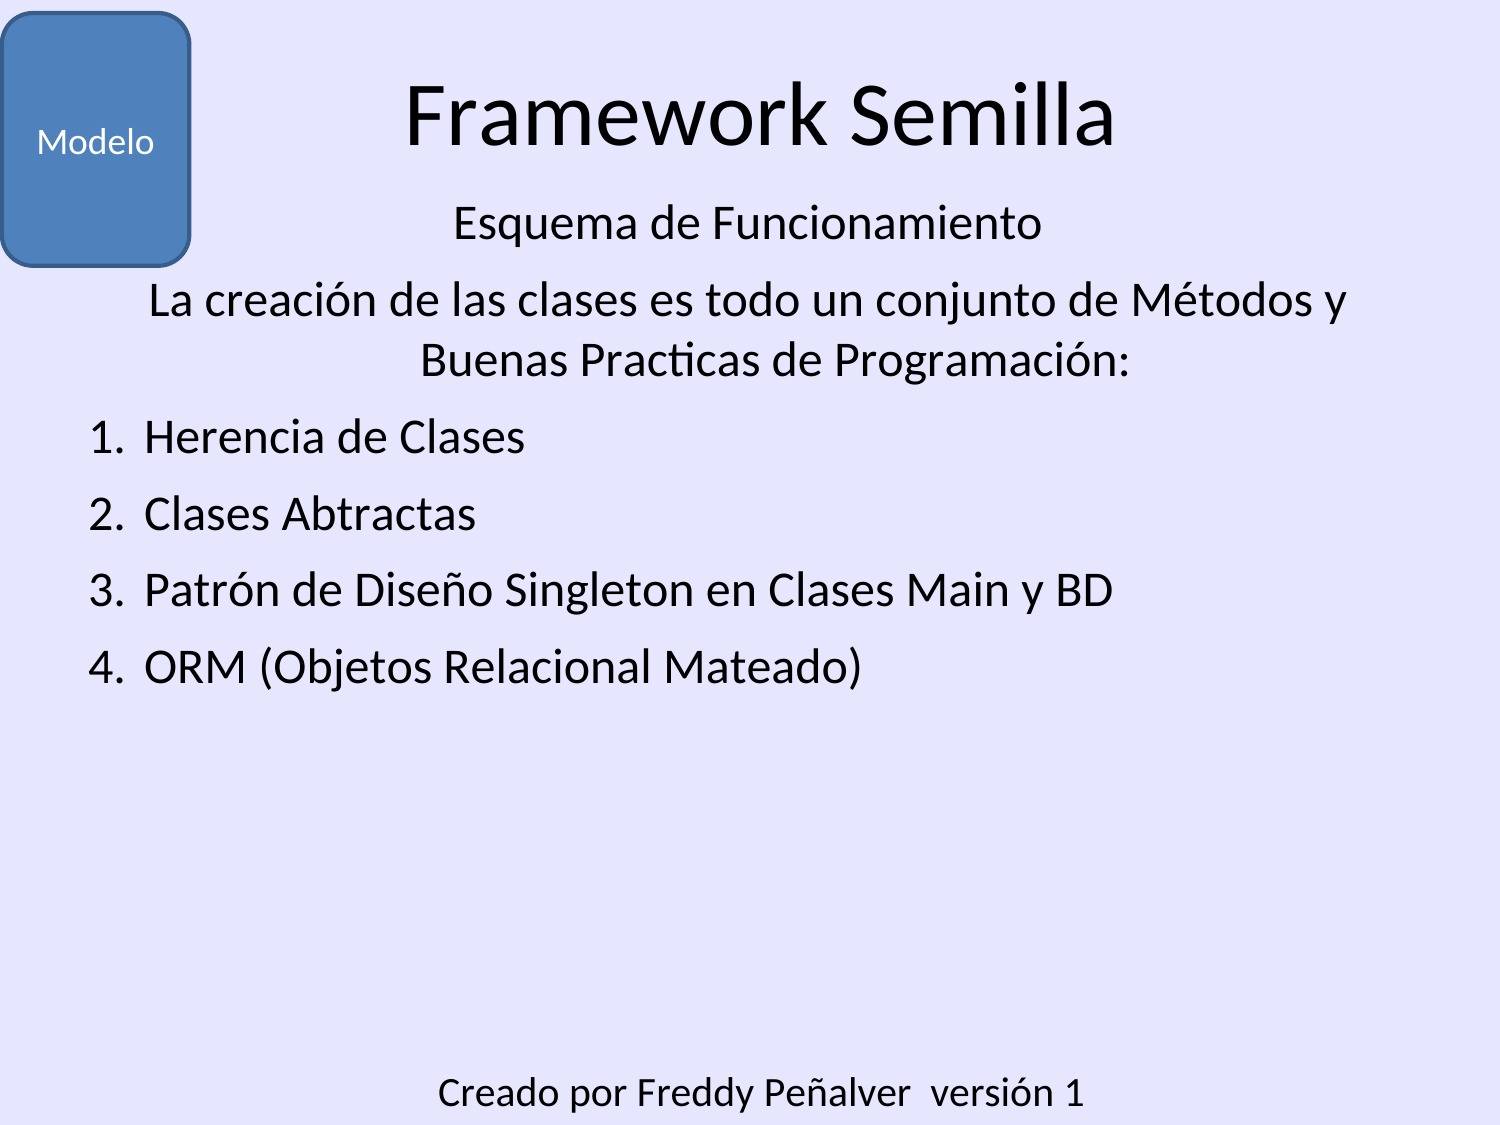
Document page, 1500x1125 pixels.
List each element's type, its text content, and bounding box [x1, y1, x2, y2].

text_box Creado por Freddy Peñalver versión 1 [58, 1054, 1465, 1125]
text_box Esquema de Funcionamiento La creación de las clases es todo un conjunto de Métodos y Buenas Practicas de Programación: Herencia de Clases Clases Abtractas Patrón de Diseño Singleton en Clases Main y BD ORM (Objetos Relacional Mateado) [72, 183, 1423, 925]
text_box Framework Semilla [58, 35, 1465, 183]
text_box Modelo [1, 12, 188, 266]
